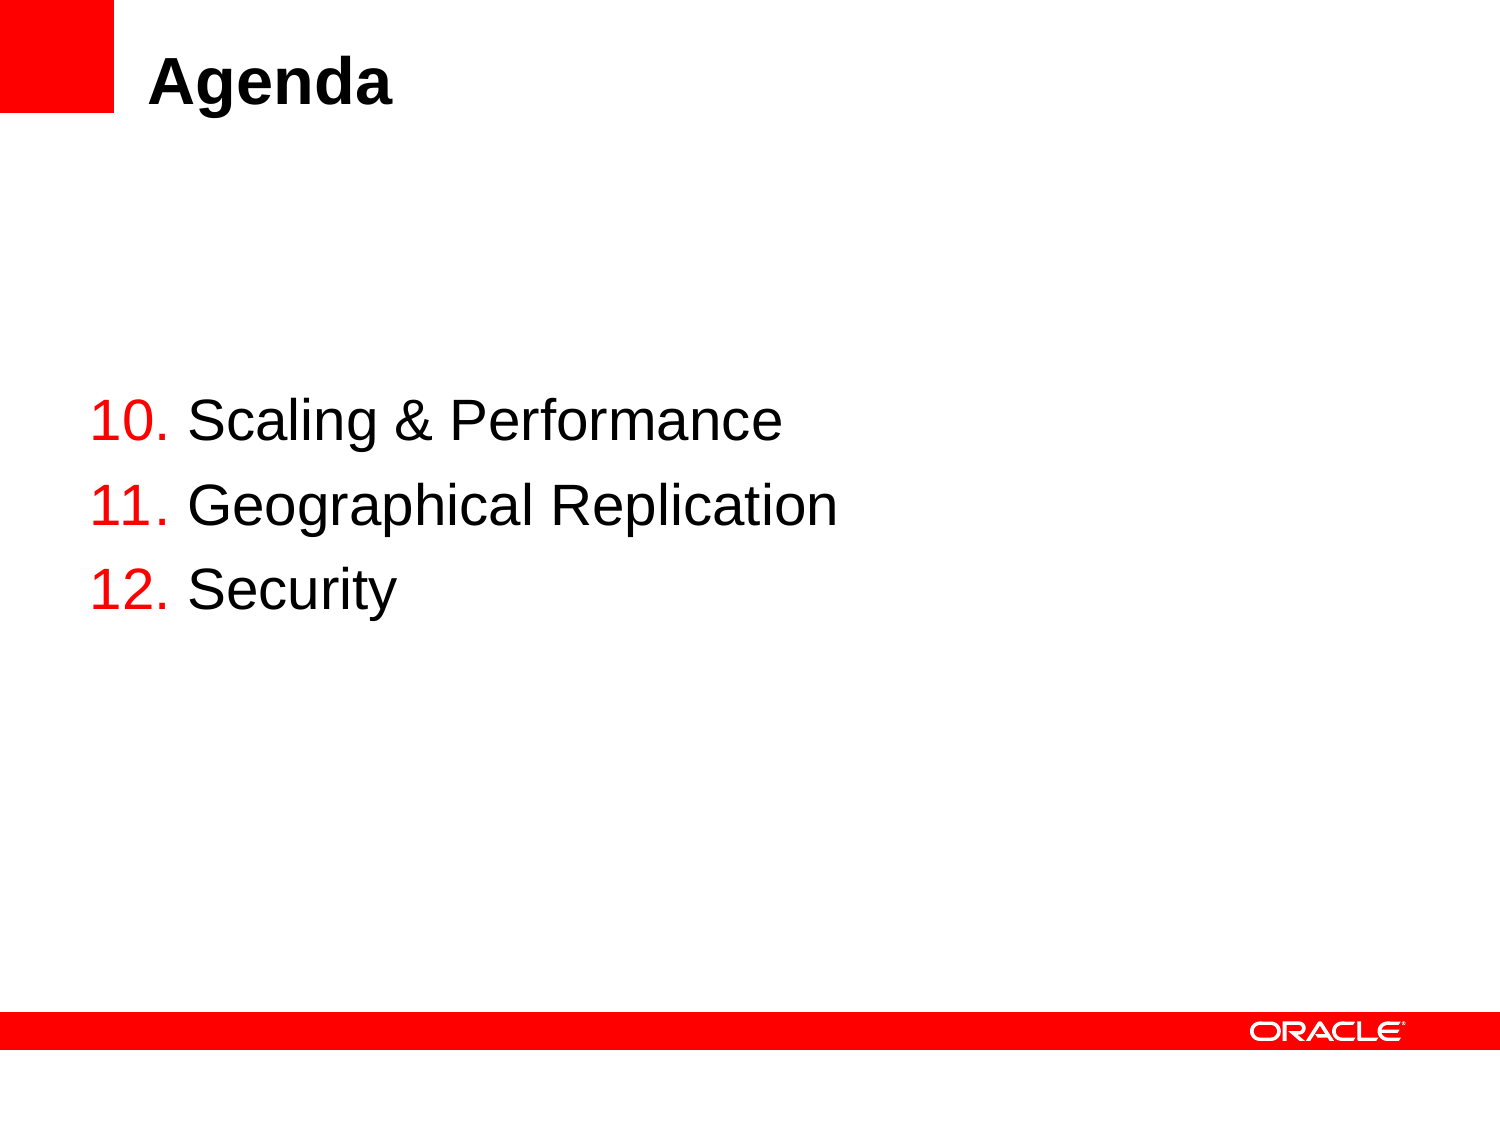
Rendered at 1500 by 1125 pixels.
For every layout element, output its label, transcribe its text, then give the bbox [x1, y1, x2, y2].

text_box Scaling & Performance Geographical Replication Security [75, 375, 1375, 629]
picture [0, 0, 114, 113]
title Agenda [147, 8, 1392, 119]
picture [0, 1012, 1500, 1050]
